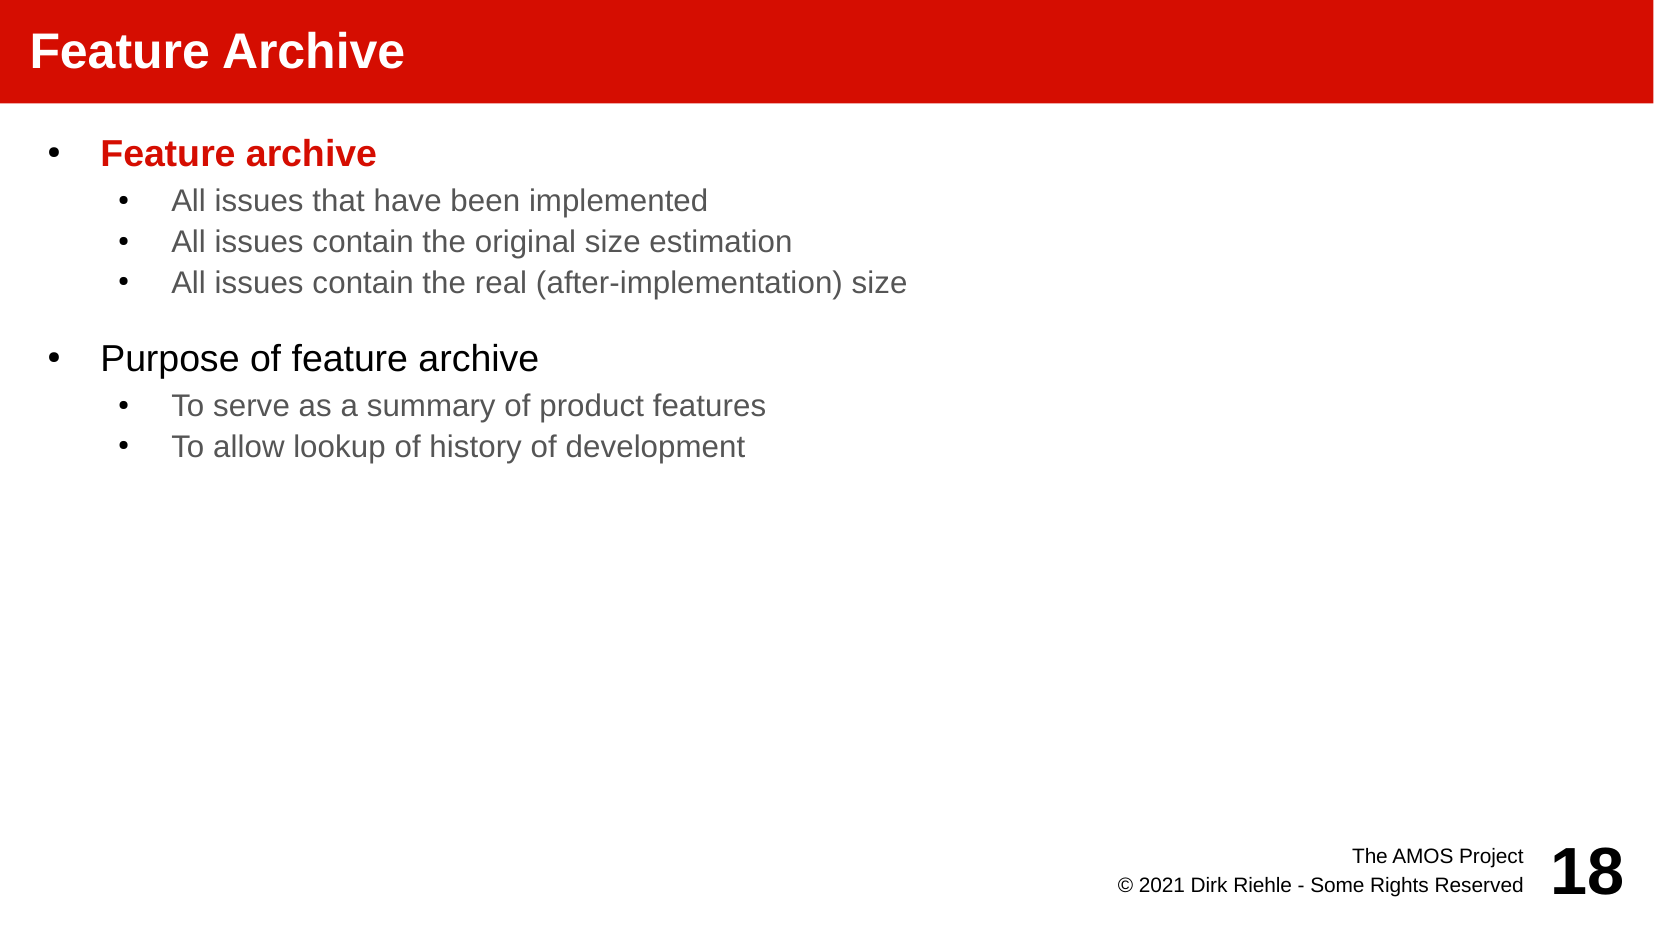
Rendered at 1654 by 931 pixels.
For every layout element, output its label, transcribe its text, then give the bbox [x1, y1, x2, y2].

title Feature Archive [0, 0, 1654, 104]
list Feature archive All issues that have been implemented All issues contain the original size estimation All issues contain the real (after-implementation) size Purpose of feature archive To serve as a summary of product features To allow lookup of history of development [29, 132, 1625, 813]
